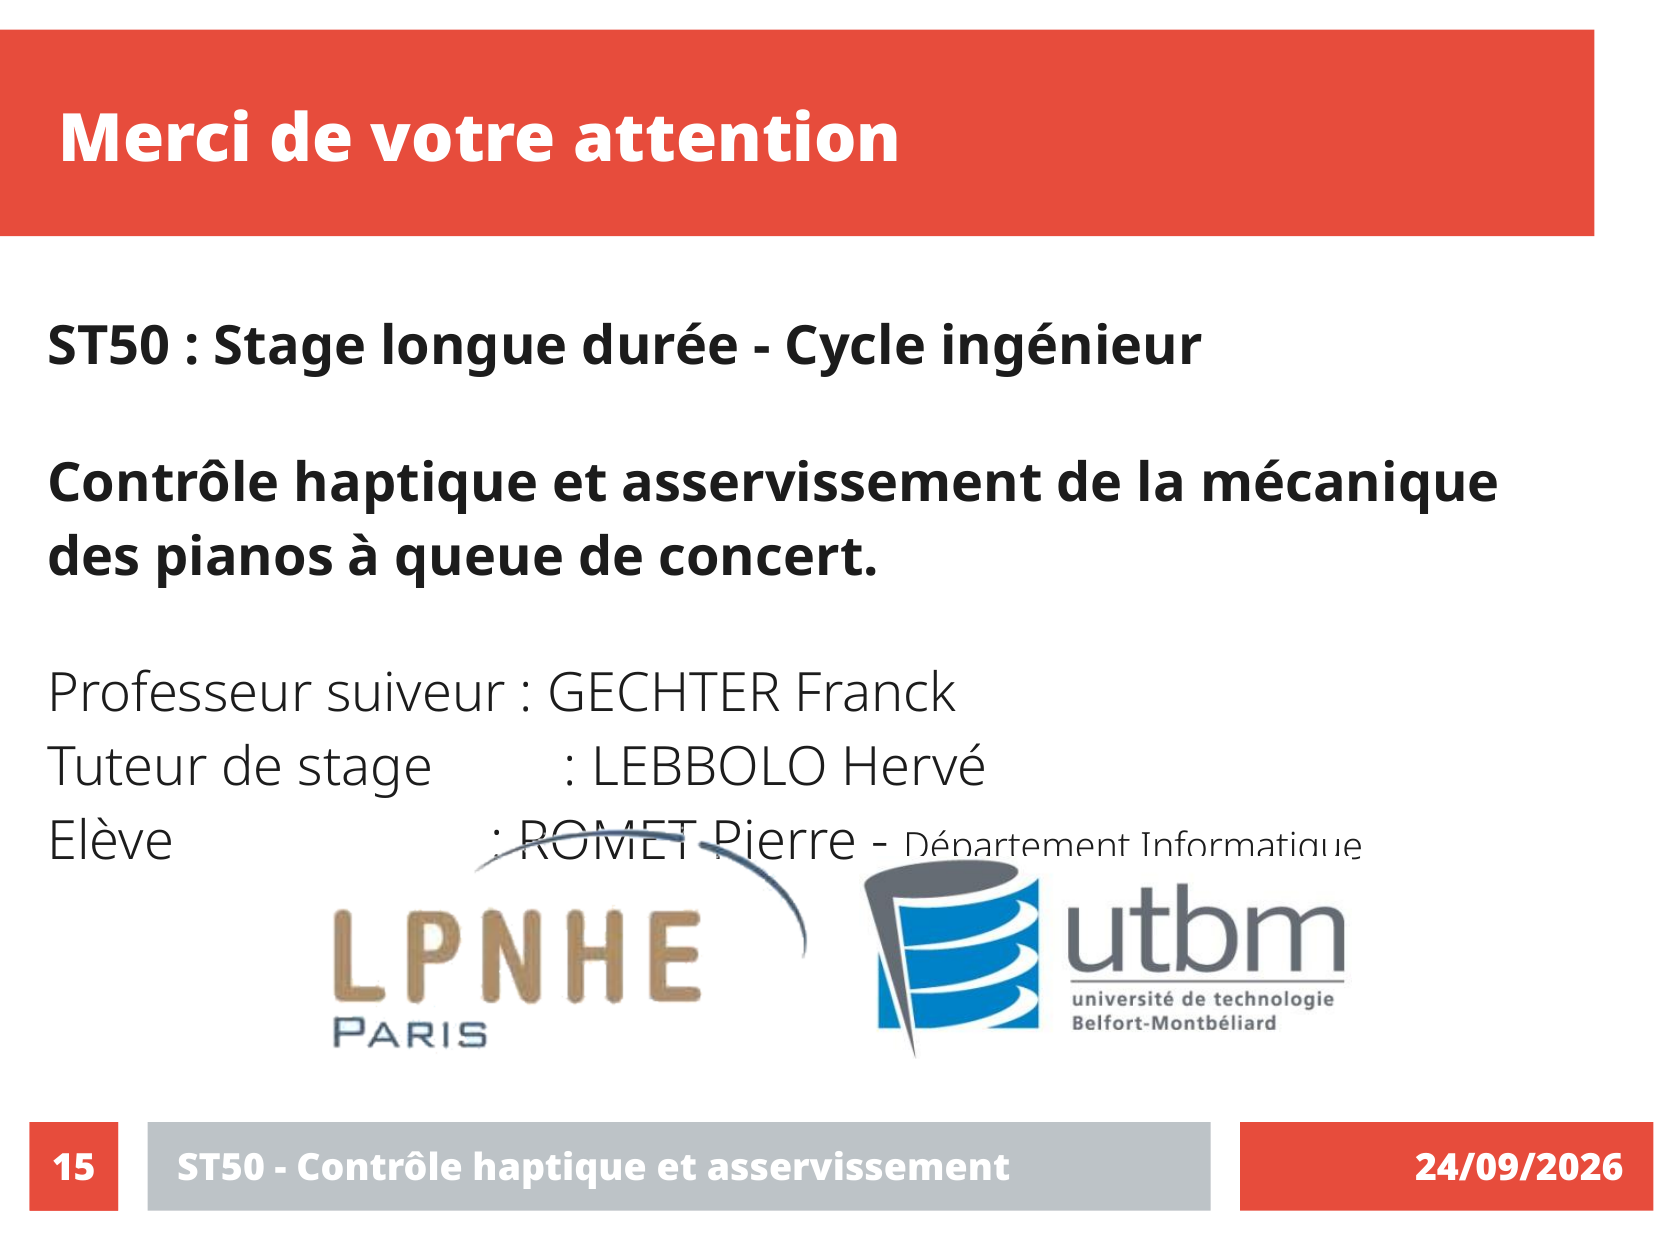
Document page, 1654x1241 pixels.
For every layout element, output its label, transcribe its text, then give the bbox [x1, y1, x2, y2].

picture [859, 856, 1352, 1063]
title Merci de votre attention [59, 0, 1595, 308]
subtitle ST50 : Stage longue durée - Cycle ingénieur Contrôle haptique et asservissement de la mécanique des pianos à queue de concert. Professeur suiveur : GECHTER Franck Tuteur de stage : LEBBOLO Hervé Elève : ROMET Pierre - Département Informatique [47, 306, 1554, 1205]
picture [283, 779, 858, 1099]
